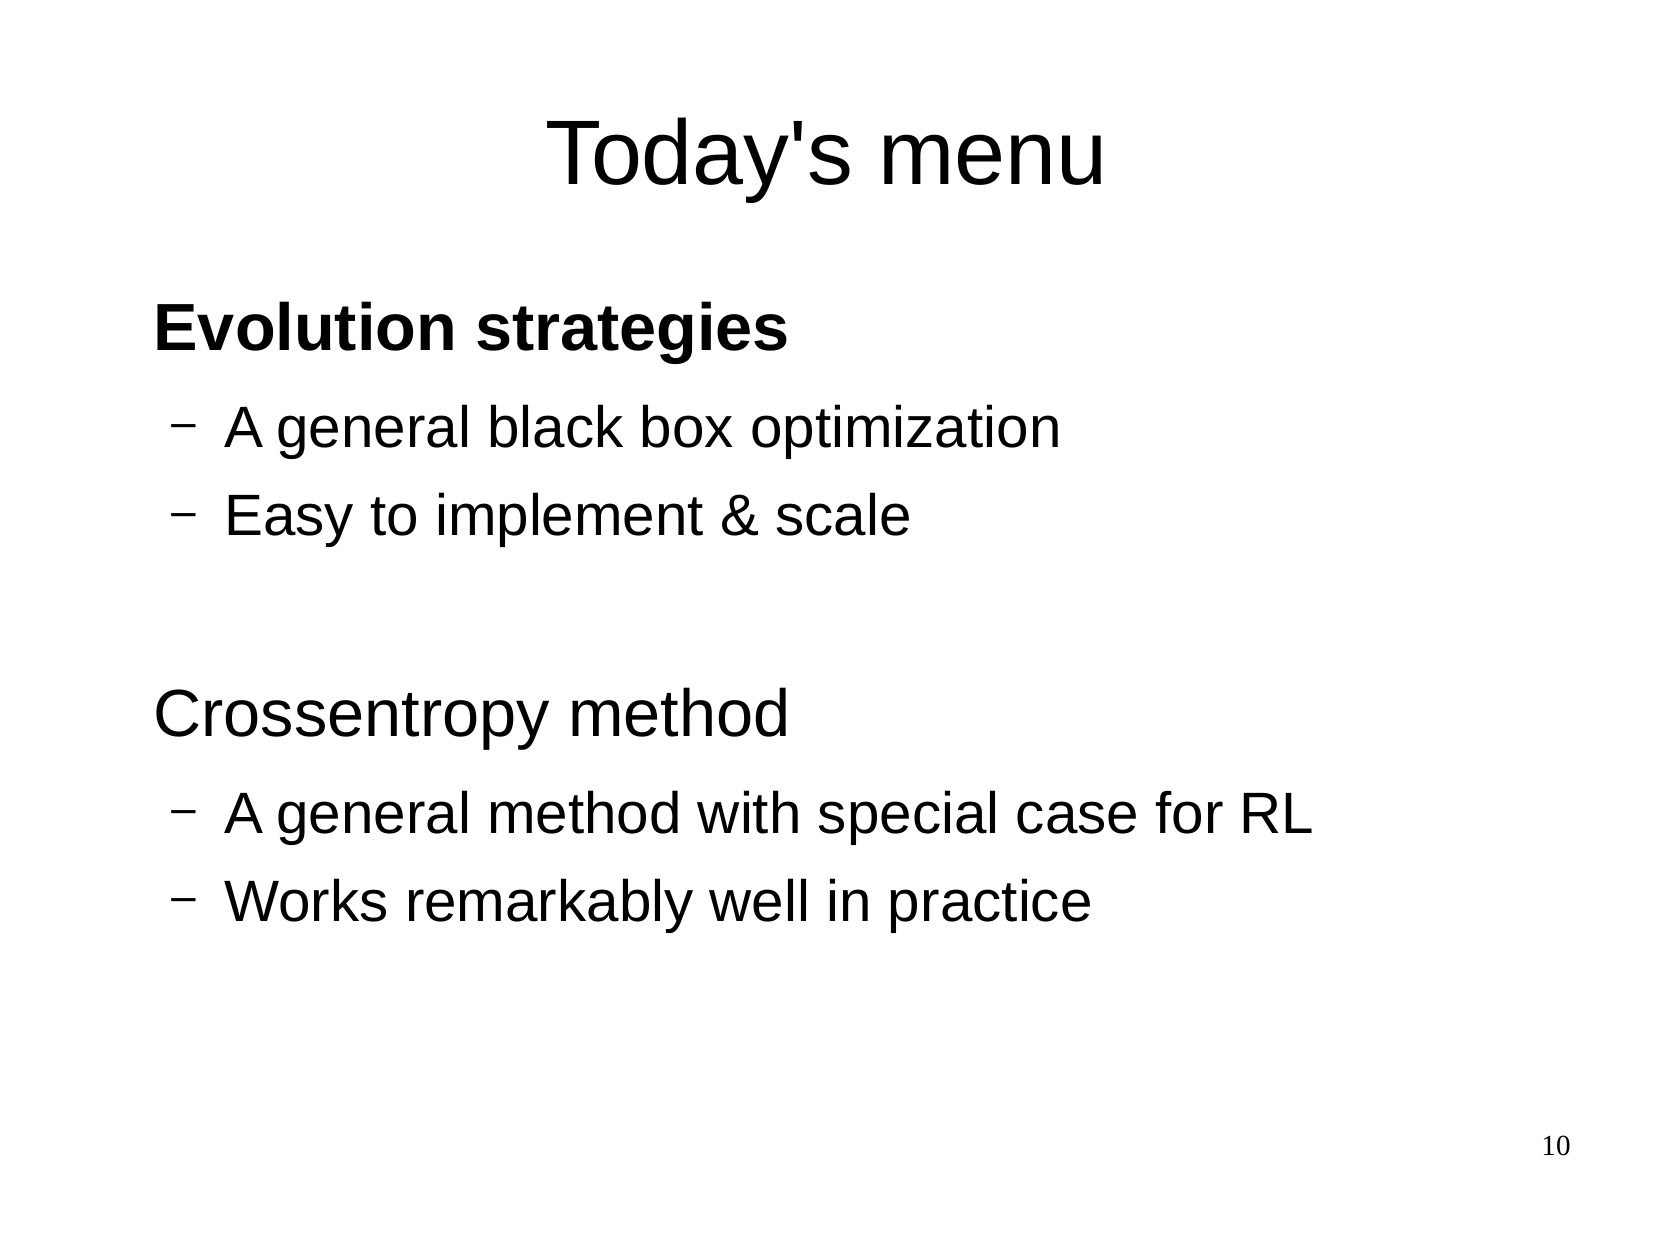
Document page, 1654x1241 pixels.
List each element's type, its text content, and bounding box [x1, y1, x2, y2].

list Evolution strategies A general black box optimization Easy to implement & scale Crossentropy method A general method with special case for RL Works remarkably well in practice [82, 290, 1571, 1241]
title Today's menu [82, 49, 1571, 257]
